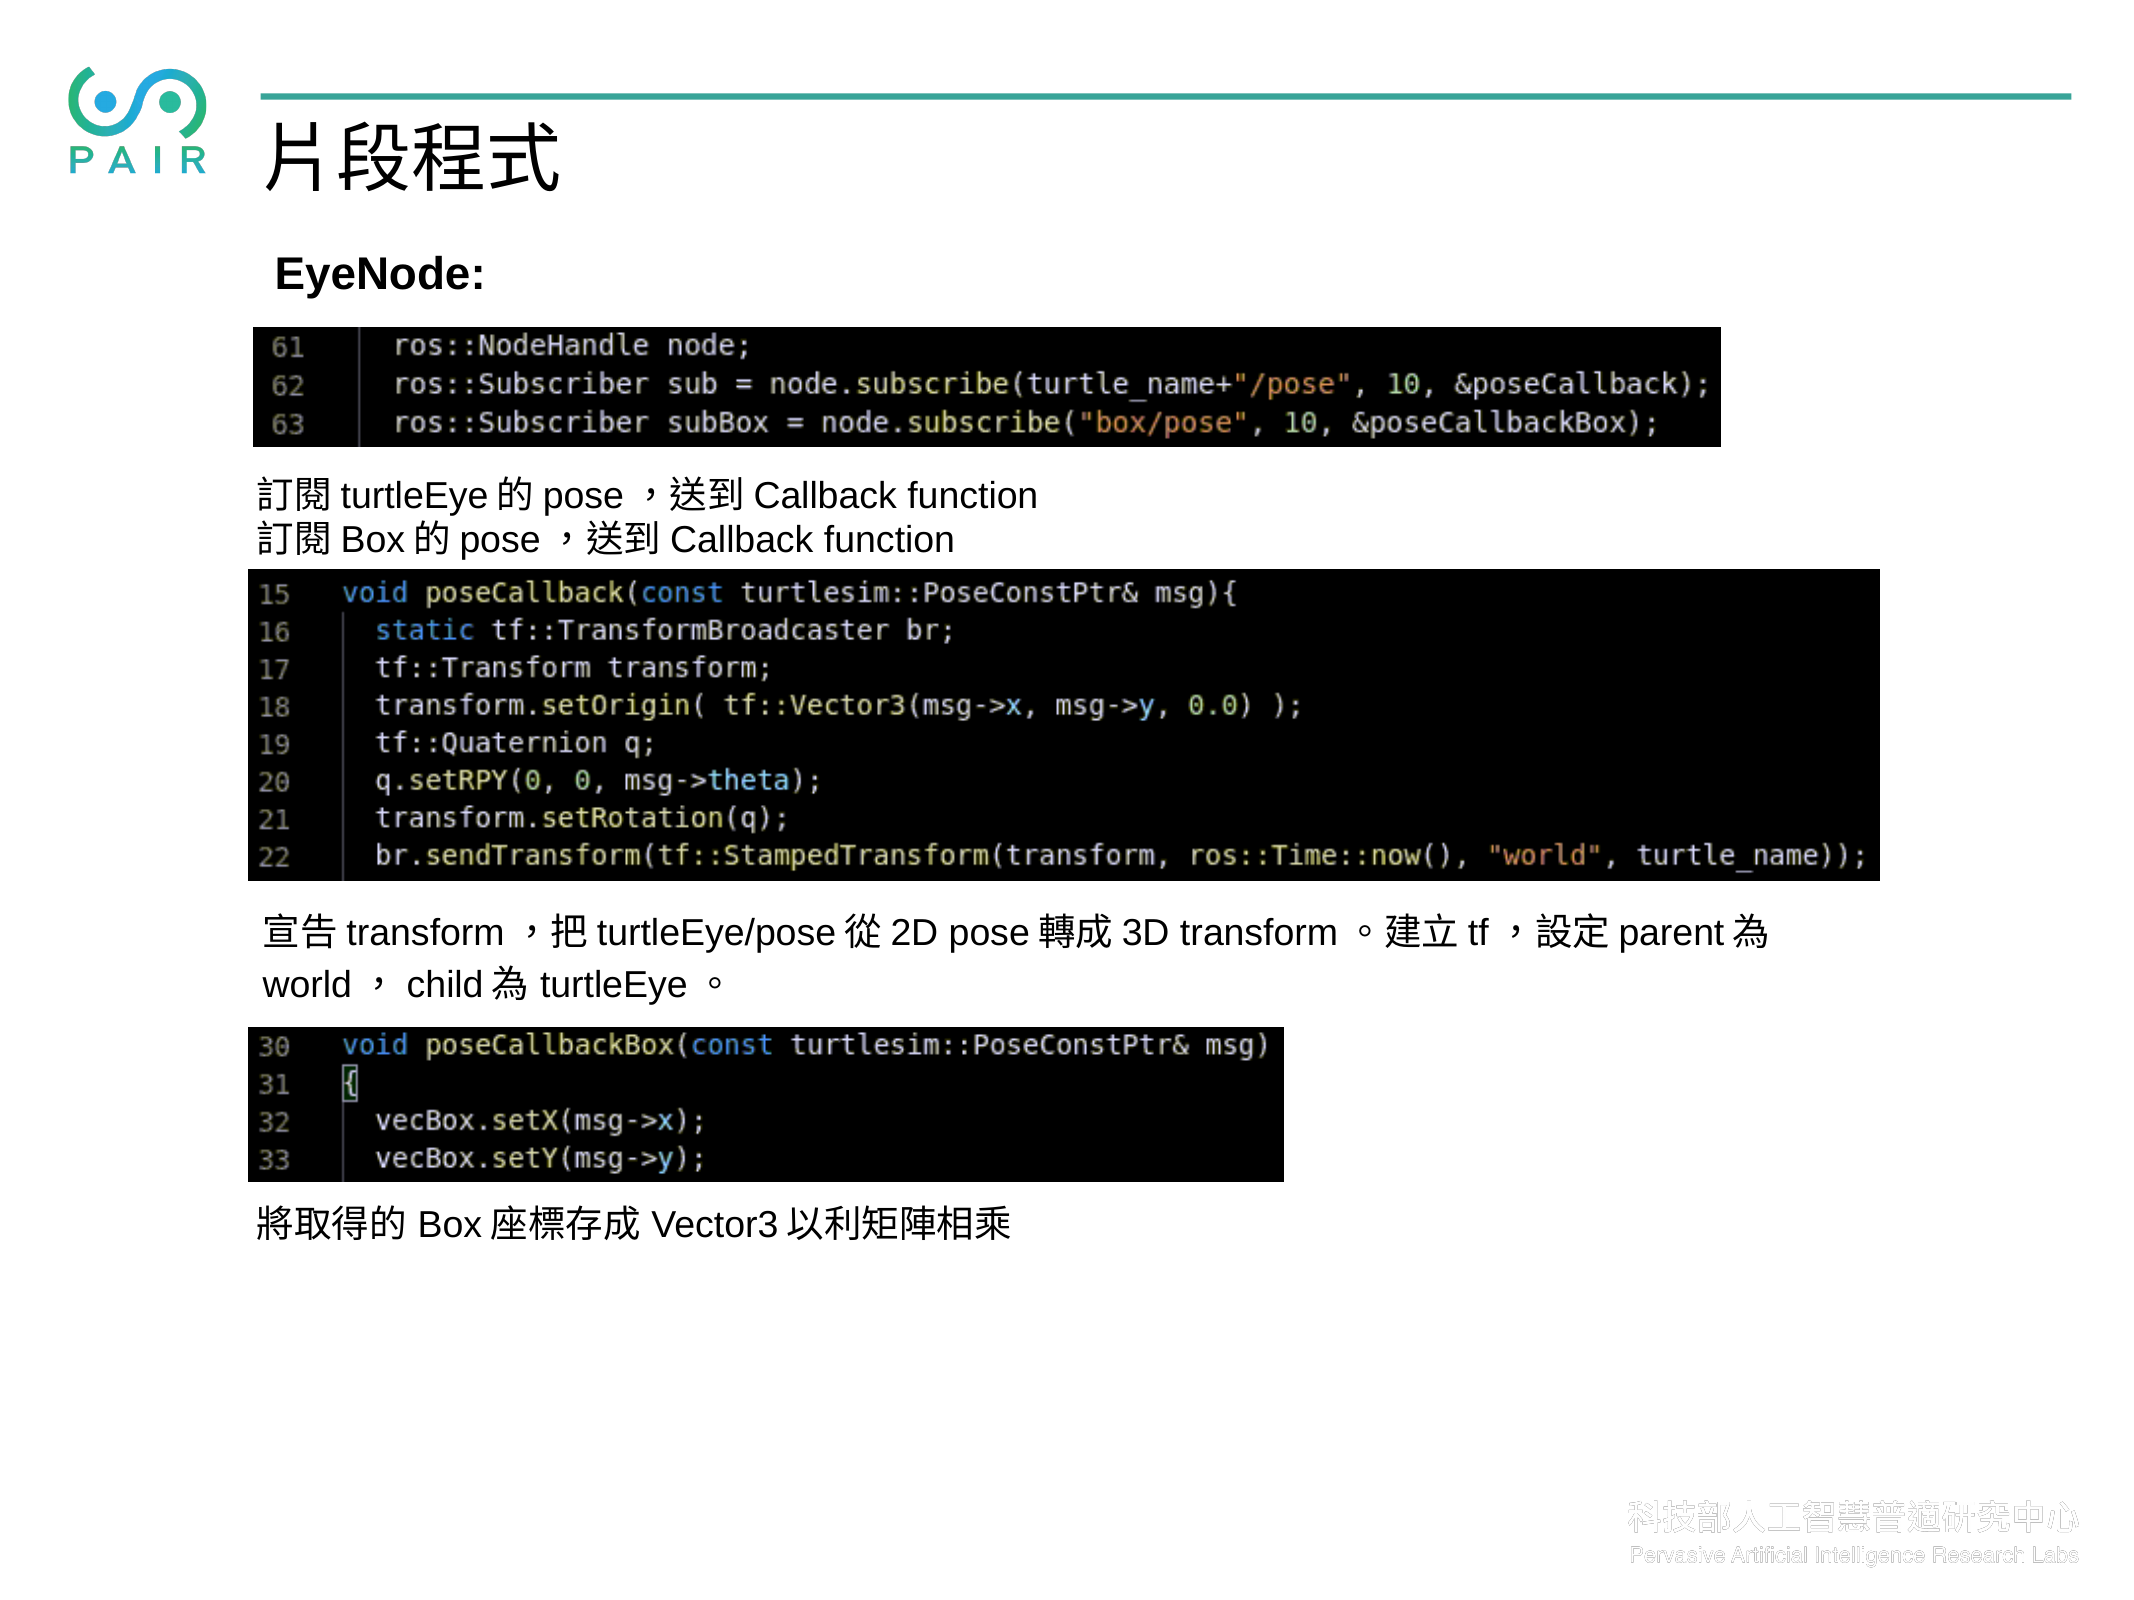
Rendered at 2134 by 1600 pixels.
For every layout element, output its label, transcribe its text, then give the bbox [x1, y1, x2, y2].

text_box 片段程式 [261, 99, 1334, 211]
picture [248, 569, 1880, 881]
text_box EyeNode: [259, 236, 685, 303]
text_box 宣告transform，把turtleEye/pose從2D pose轉成3D transform。建立tf，設定parent為world，child為turtleEye。 [248, 903, 1878, 1018]
picture [248, 1027, 1284, 1182]
text_box 訂閱turtleEye的pose，送到Callback function 訂閱Box的pose，送到Callback function [242, 466, 1873, 569]
picture [65, 59, 209, 181]
text_box 將取得的Box座標存成Vector3以利矩陣相乘 [242, 1187, 1027, 1258]
picture [253, 327, 1721, 447]
picture [1627, 1499, 2081, 1573]
